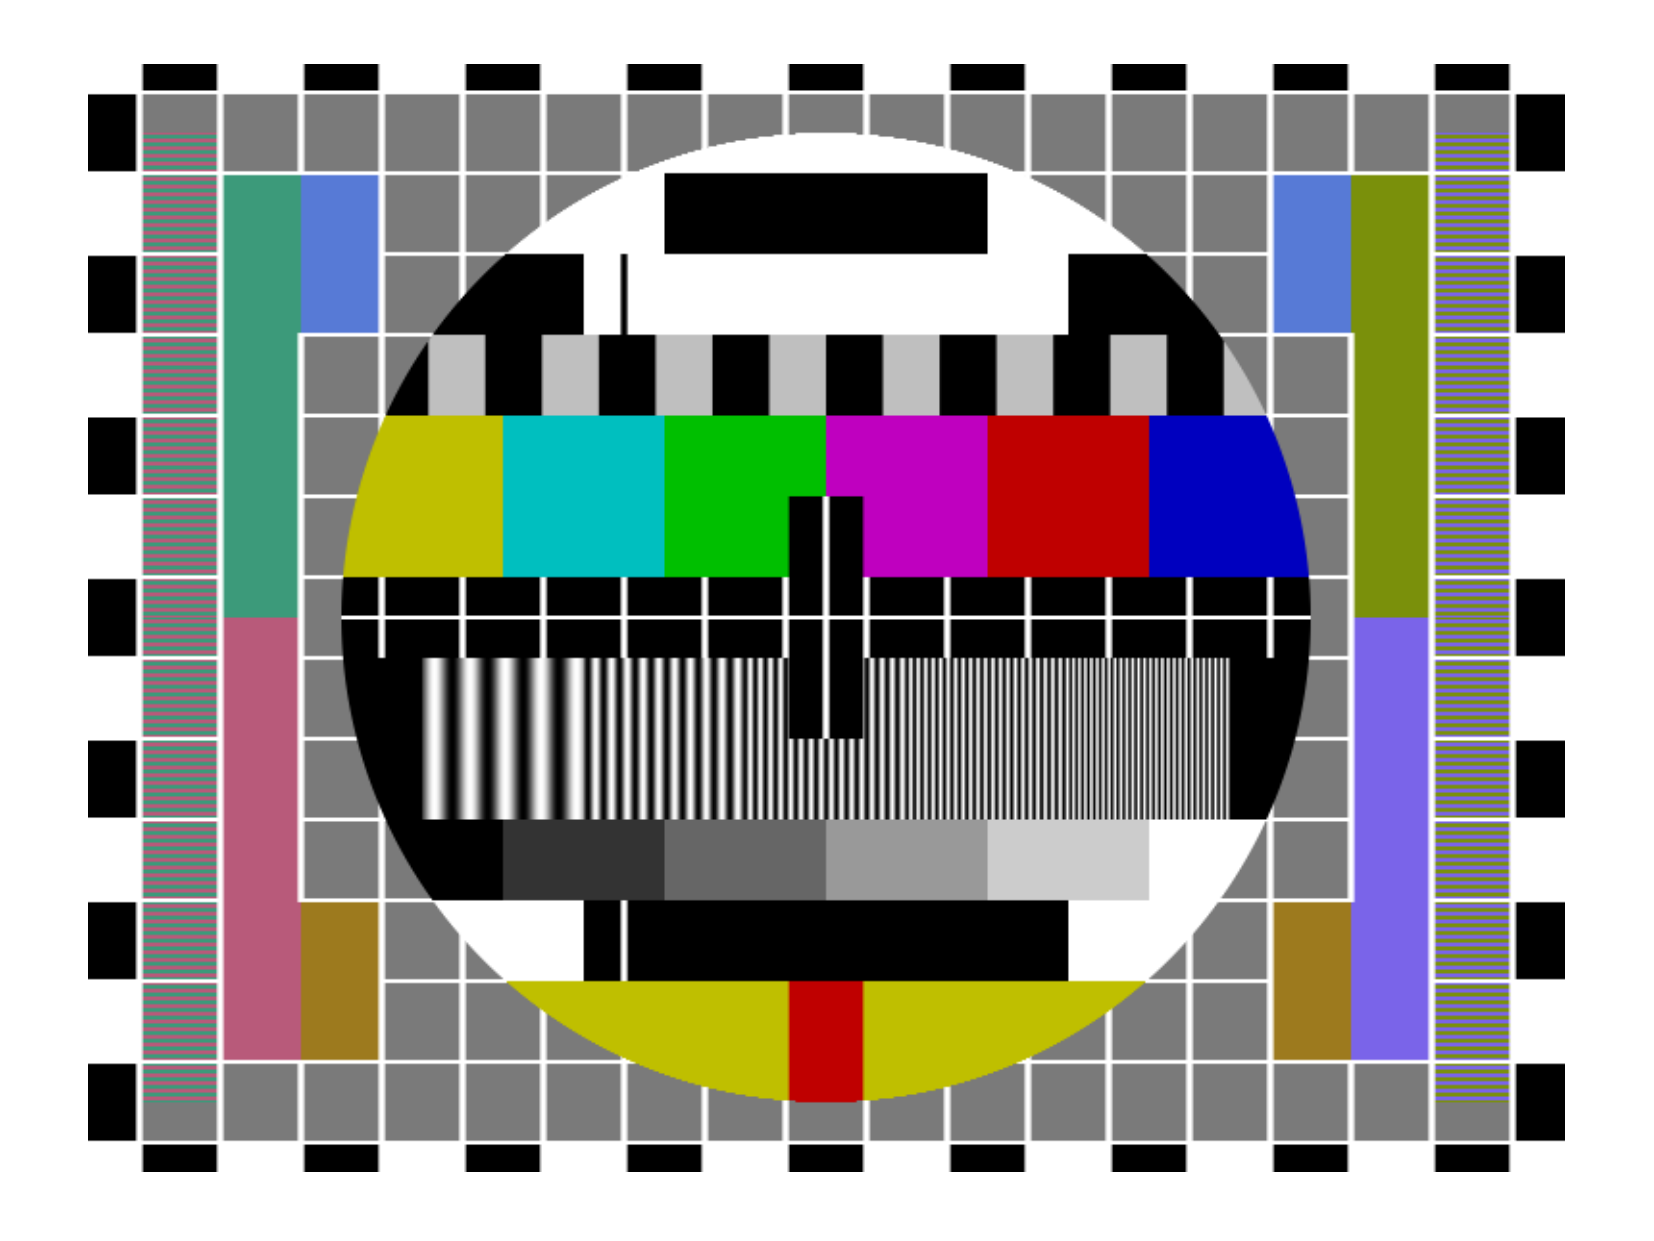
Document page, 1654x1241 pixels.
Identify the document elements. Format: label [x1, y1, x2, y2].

picture [88, 64, 1565, 1172]
